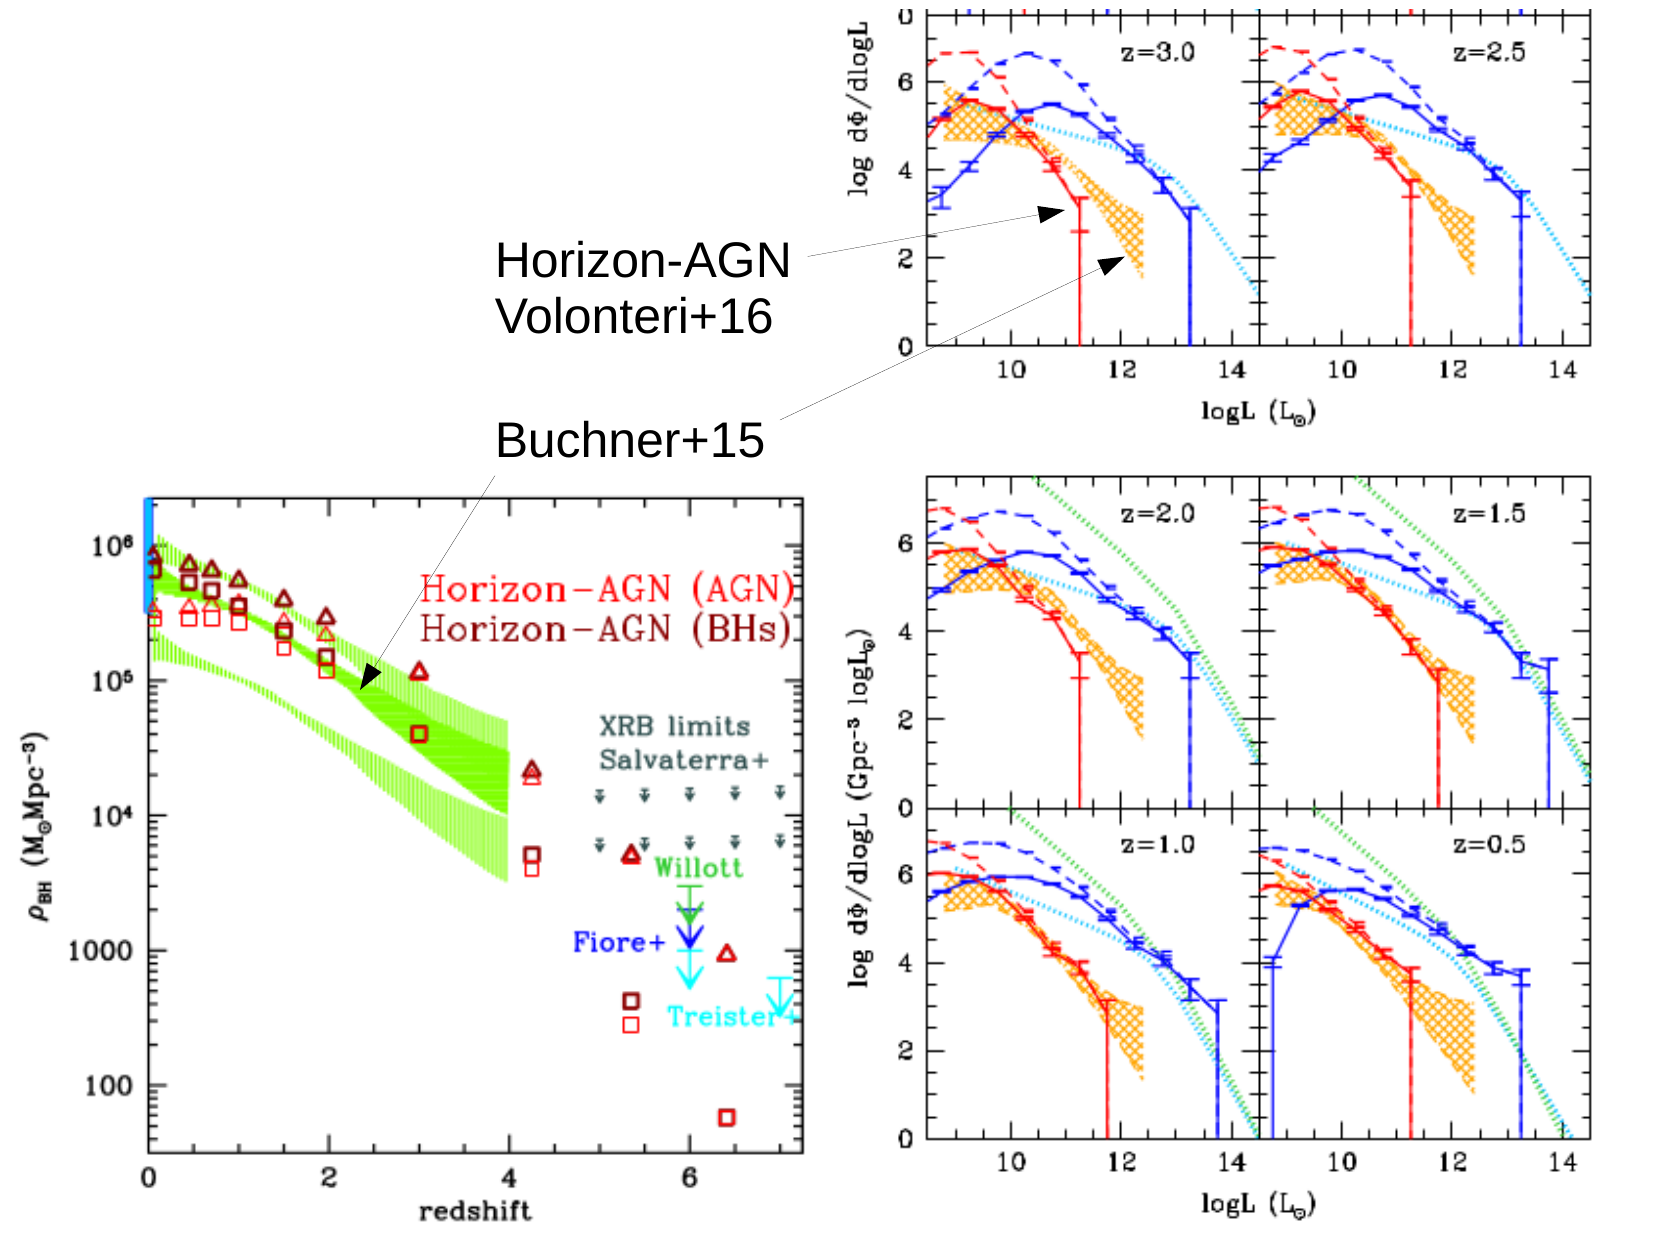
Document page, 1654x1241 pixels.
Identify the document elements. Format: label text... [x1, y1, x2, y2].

text_box Horizon-AGN Volonteri+16 [480, 225, 808, 408]
text_box Buchner+15 [480, 408, 808, 475]
picture [0, 9, 1621, 1241]
